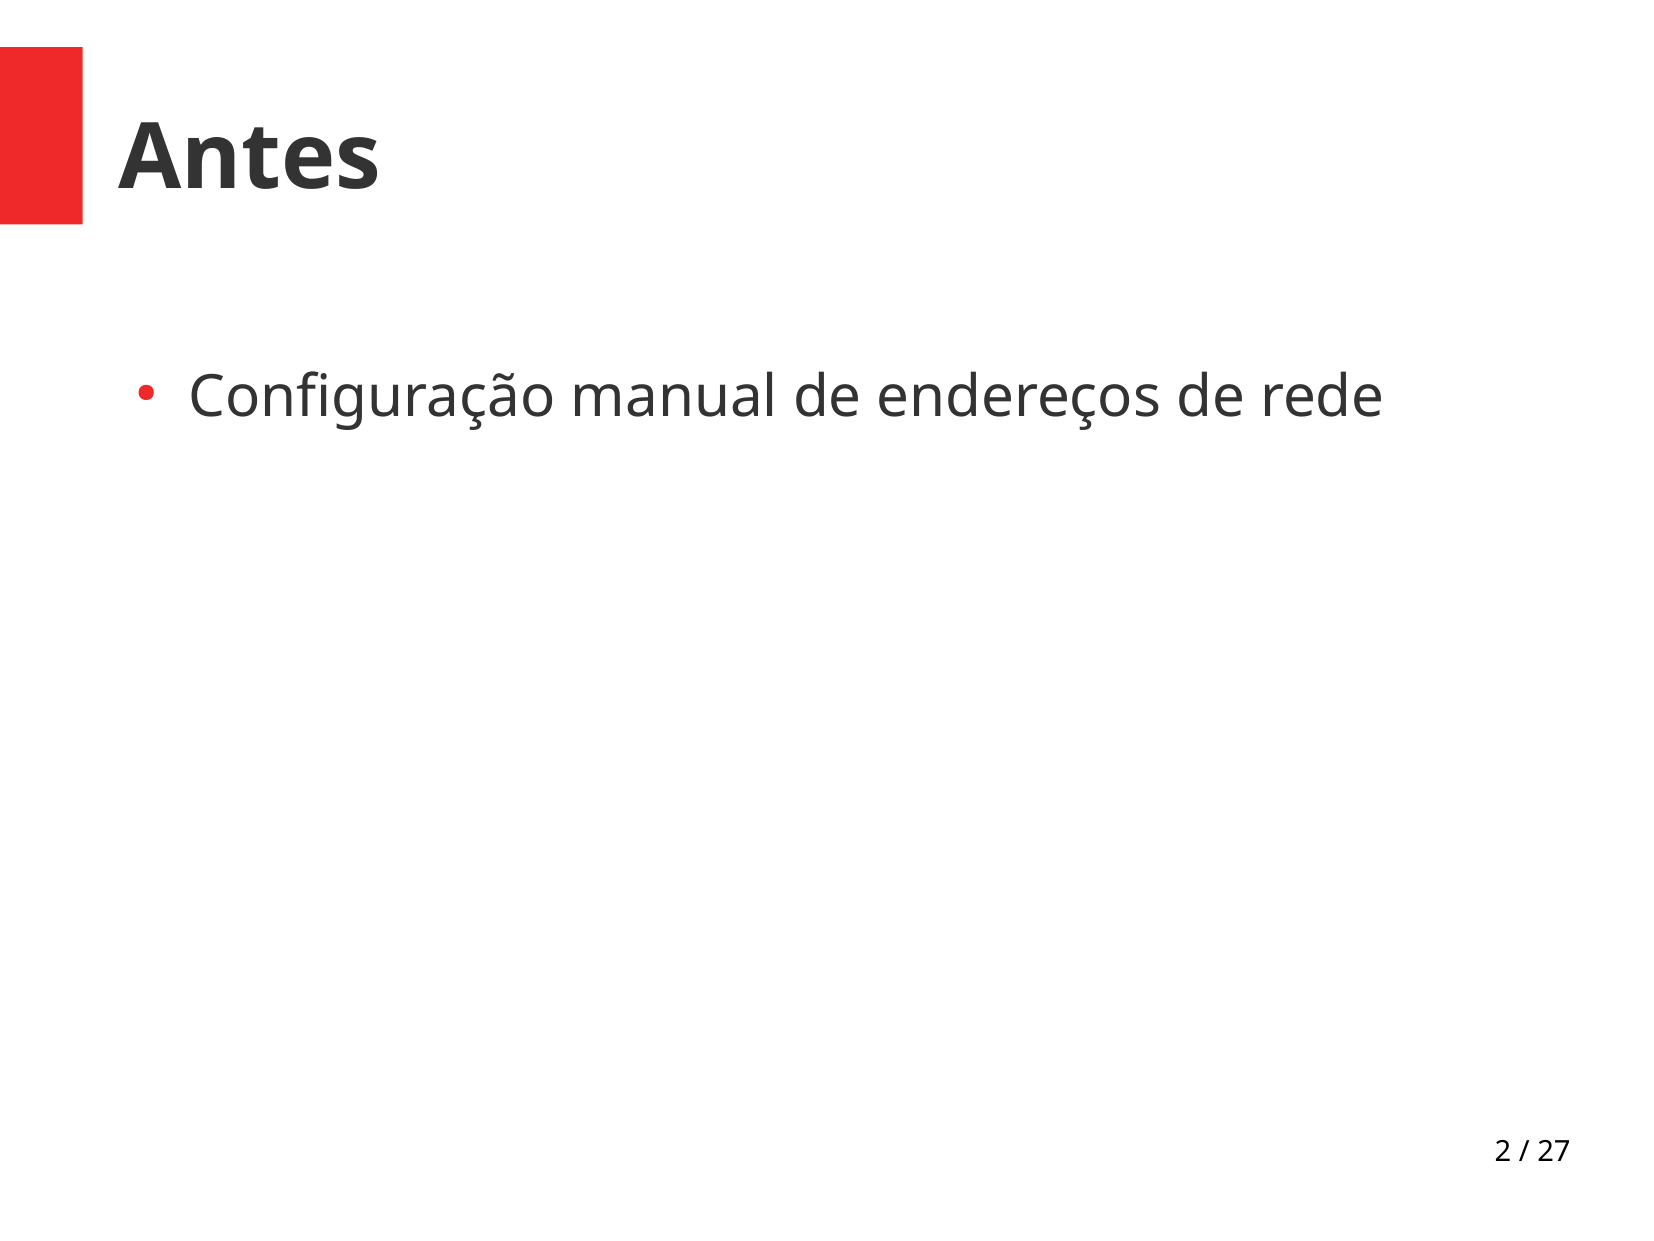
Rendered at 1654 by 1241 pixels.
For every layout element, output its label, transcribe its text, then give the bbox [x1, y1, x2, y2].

list Configuração manual de endereços de rede [118, 354, 1536, 1074]
title Antes [118, 49, 1571, 257]
